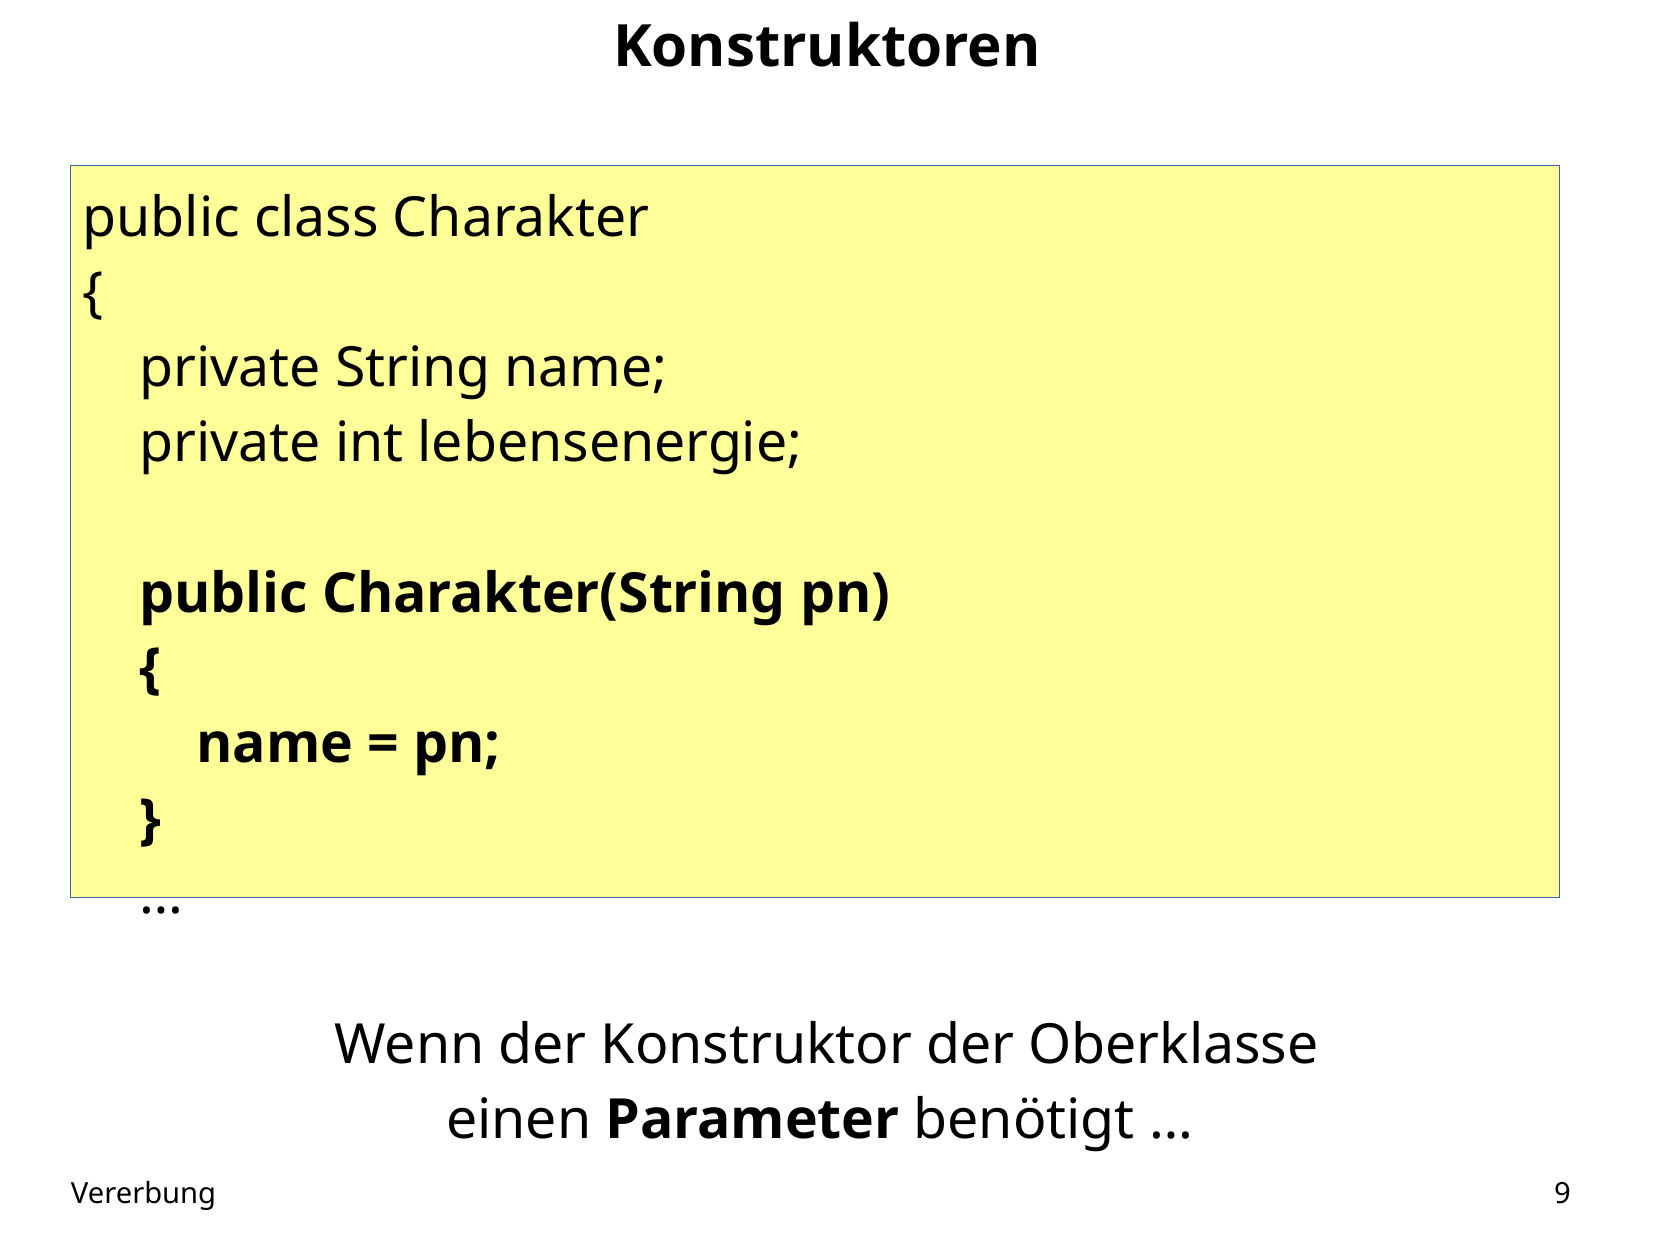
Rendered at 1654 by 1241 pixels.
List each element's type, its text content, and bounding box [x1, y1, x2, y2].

title Konstruktoren [0, 5, 1654, 83]
list public class Charakter { private String name; private int lebensenergie; public Charakter(String pn) { name = pn; } … Wenn der Konstruktor der Oberklasse einen Parameter benötigt … [82, 177, 1571, 1158]
text_box [70, 165, 1560, 898]
